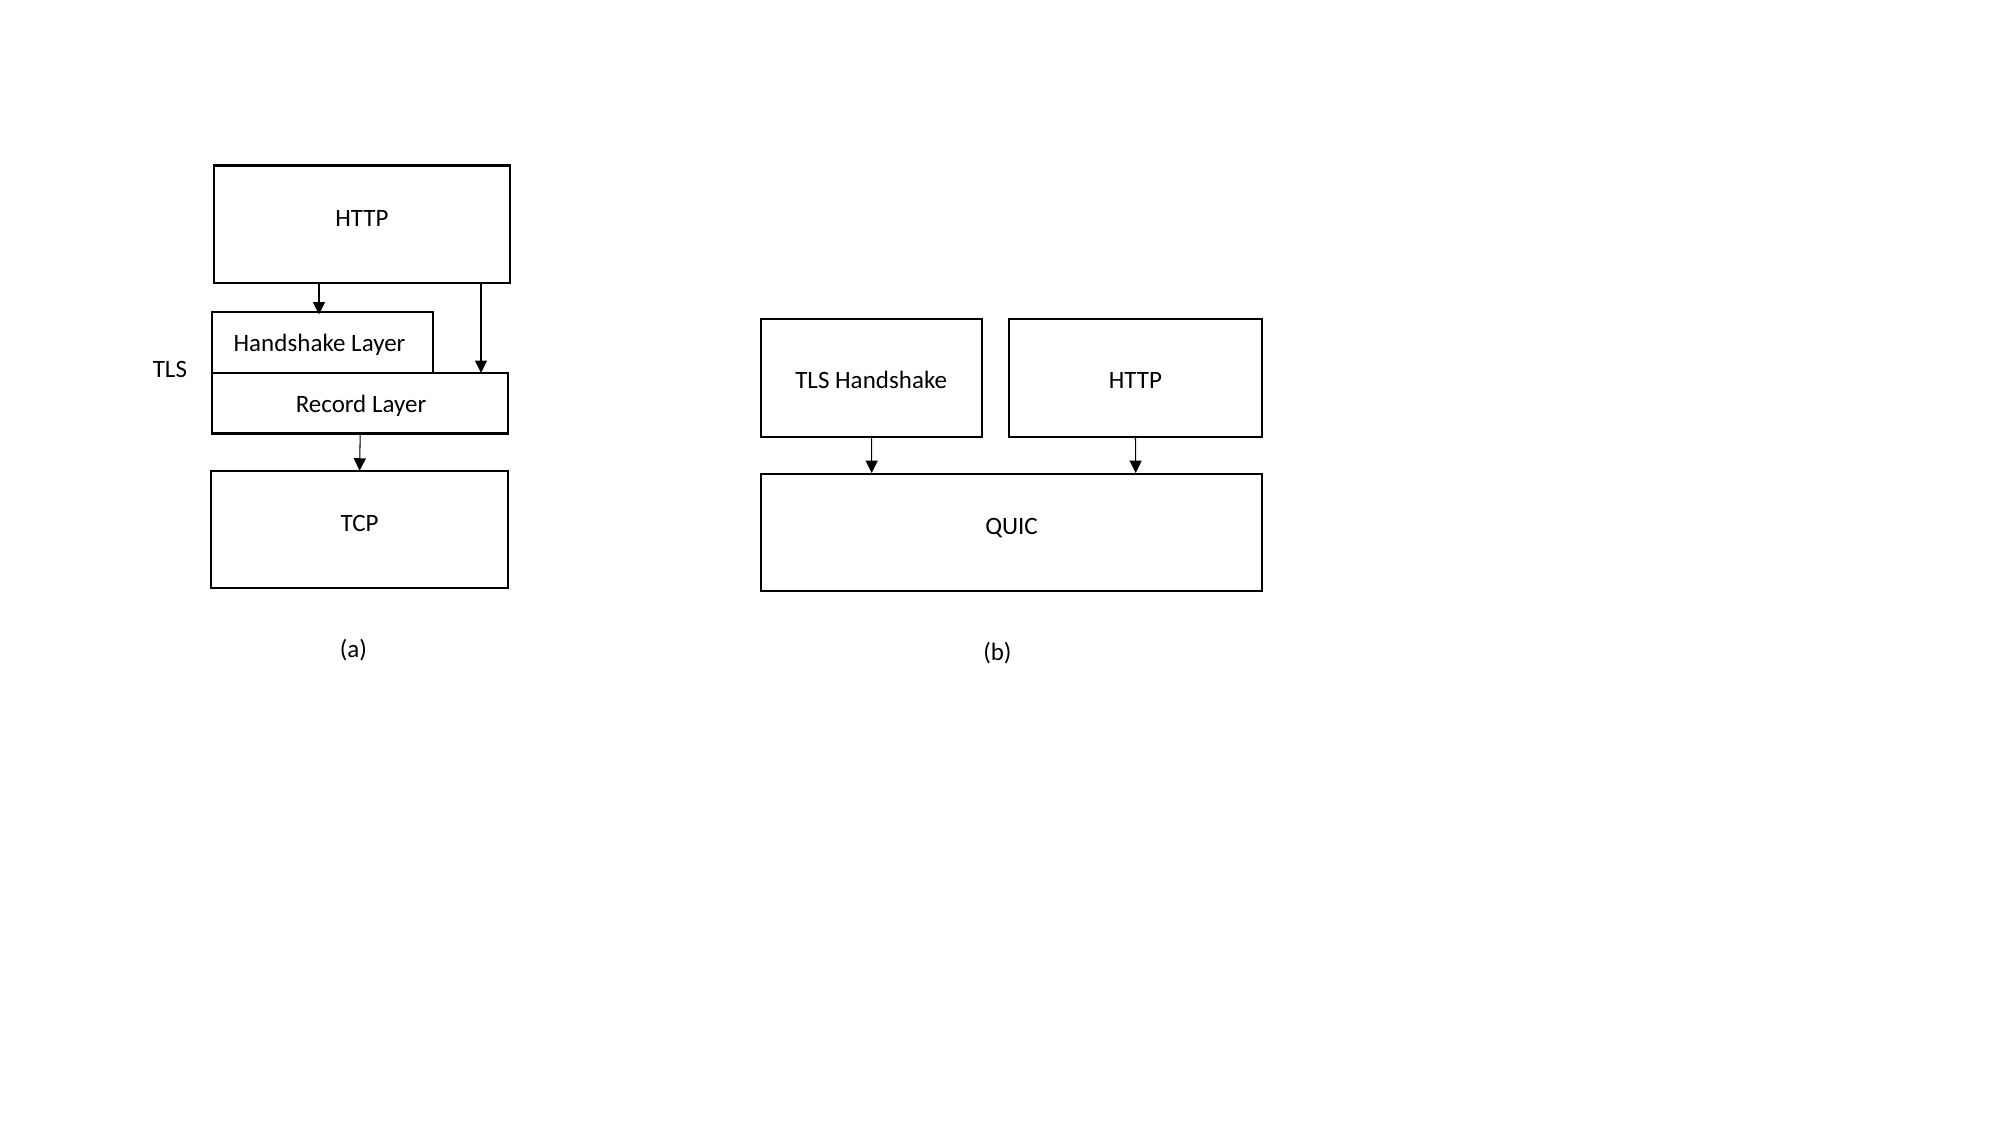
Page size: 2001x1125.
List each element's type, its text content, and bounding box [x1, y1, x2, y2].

text_box Handshake Layer [219, 319, 421, 365]
text_box TLS [138, 344, 203, 390]
text_box QUIC [970, 502, 1053, 547]
text_box (b) [968, 628, 1027, 673]
text_box Record Layer [281, 380, 442, 426]
text_box HTTP [320, 193, 404, 239]
text_box TCP [325, 499, 394, 544]
text_box HTTP [1094, 355, 1178, 401]
text_box (a) [325, 624, 382, 670]
text_box TLS Handshake [780, 355, 963, 401]
